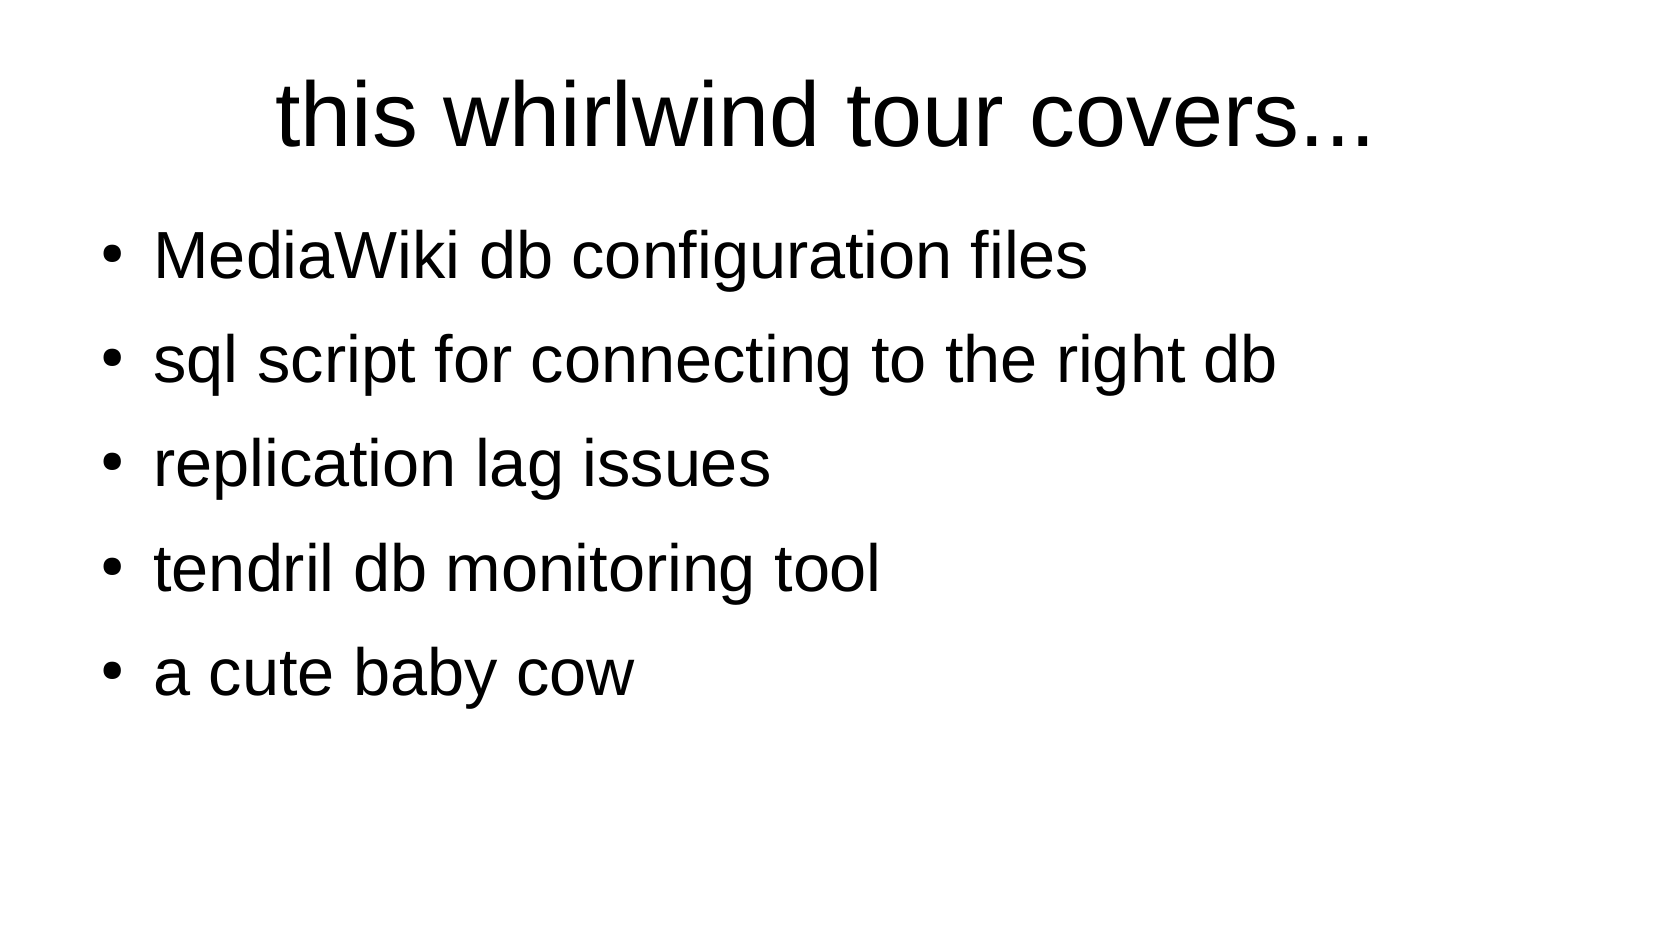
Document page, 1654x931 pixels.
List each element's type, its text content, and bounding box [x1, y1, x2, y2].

title this whirlwind tour covers... [82, 37, 1571, 193]
list MediaWiki db configuration files sql script for connecting to the right db replication lag issues tendril db monitoring tool a cute baby cow [82, 217, 1571, 758]
